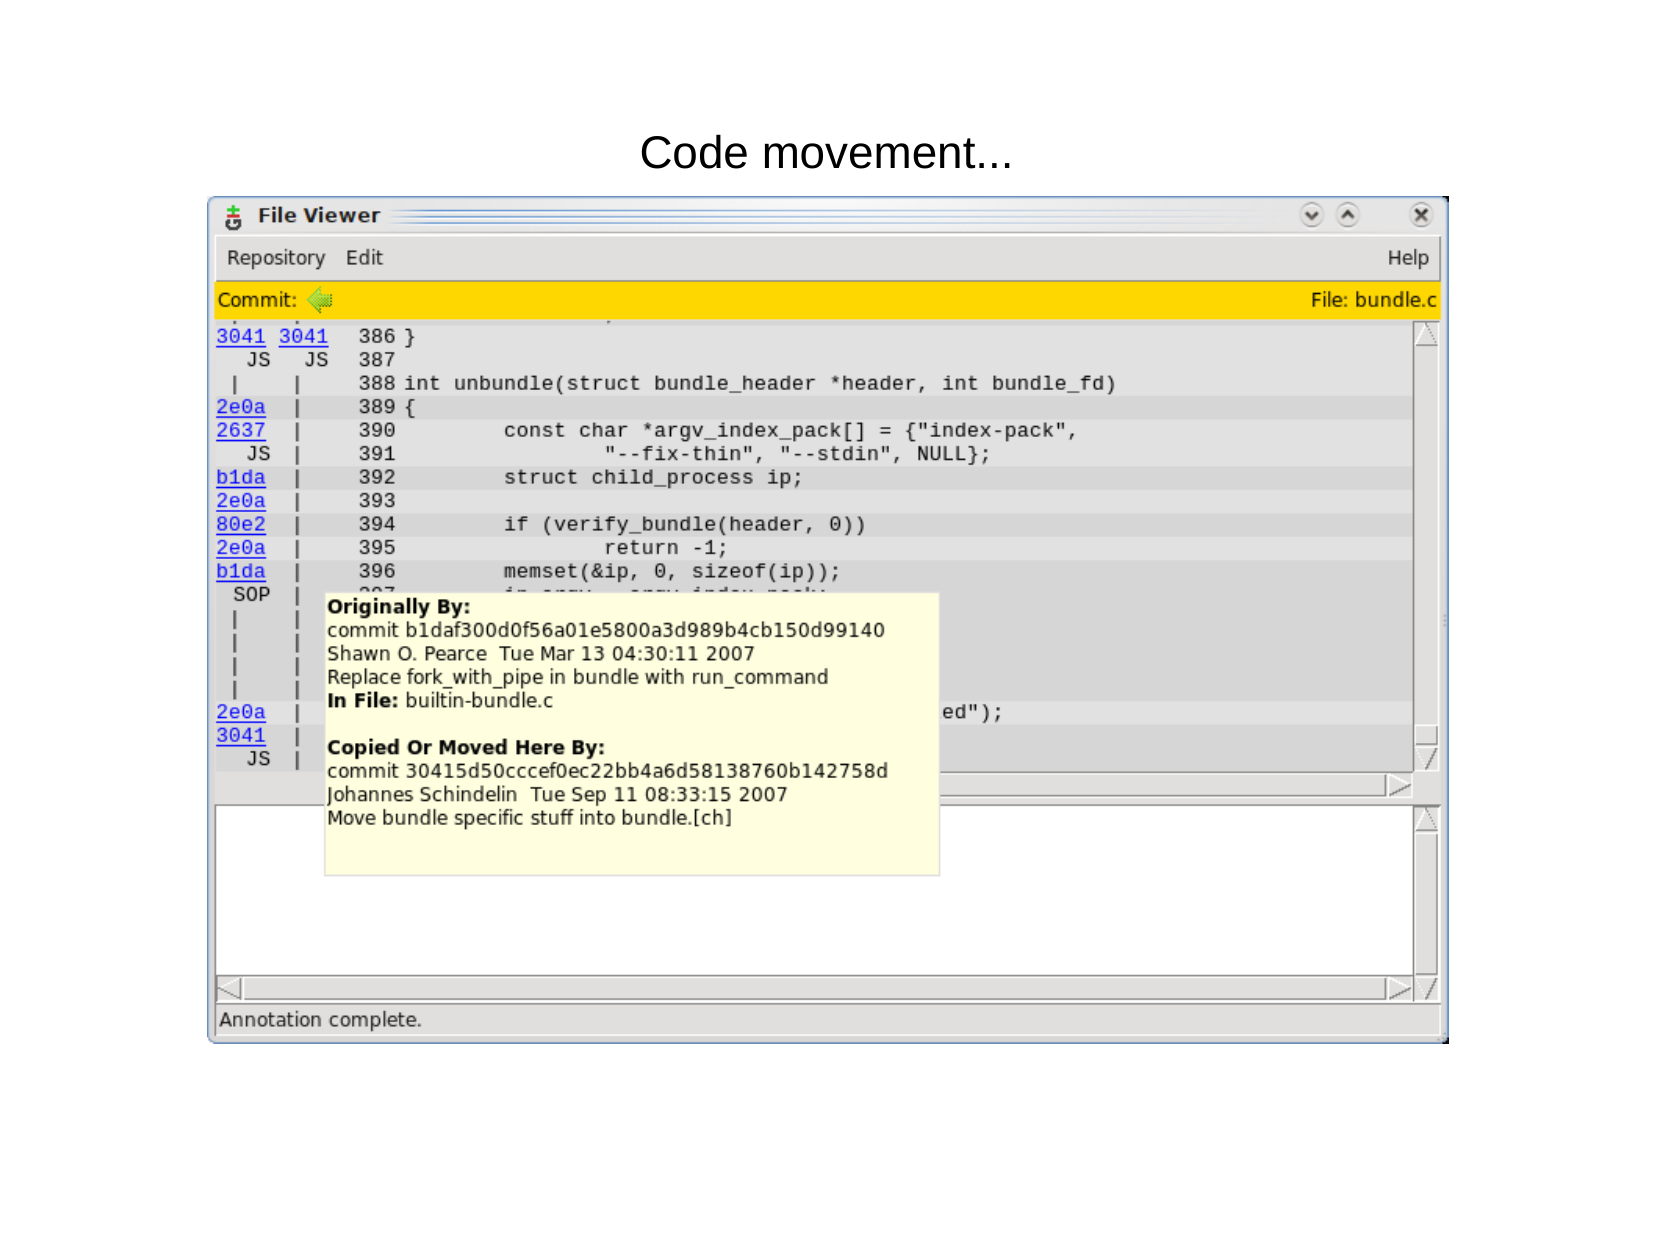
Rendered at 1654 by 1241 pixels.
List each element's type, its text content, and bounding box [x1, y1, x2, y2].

title Code movement... [82, 56, 1571, 250]
picture [207, 250, 1449, 1044]
